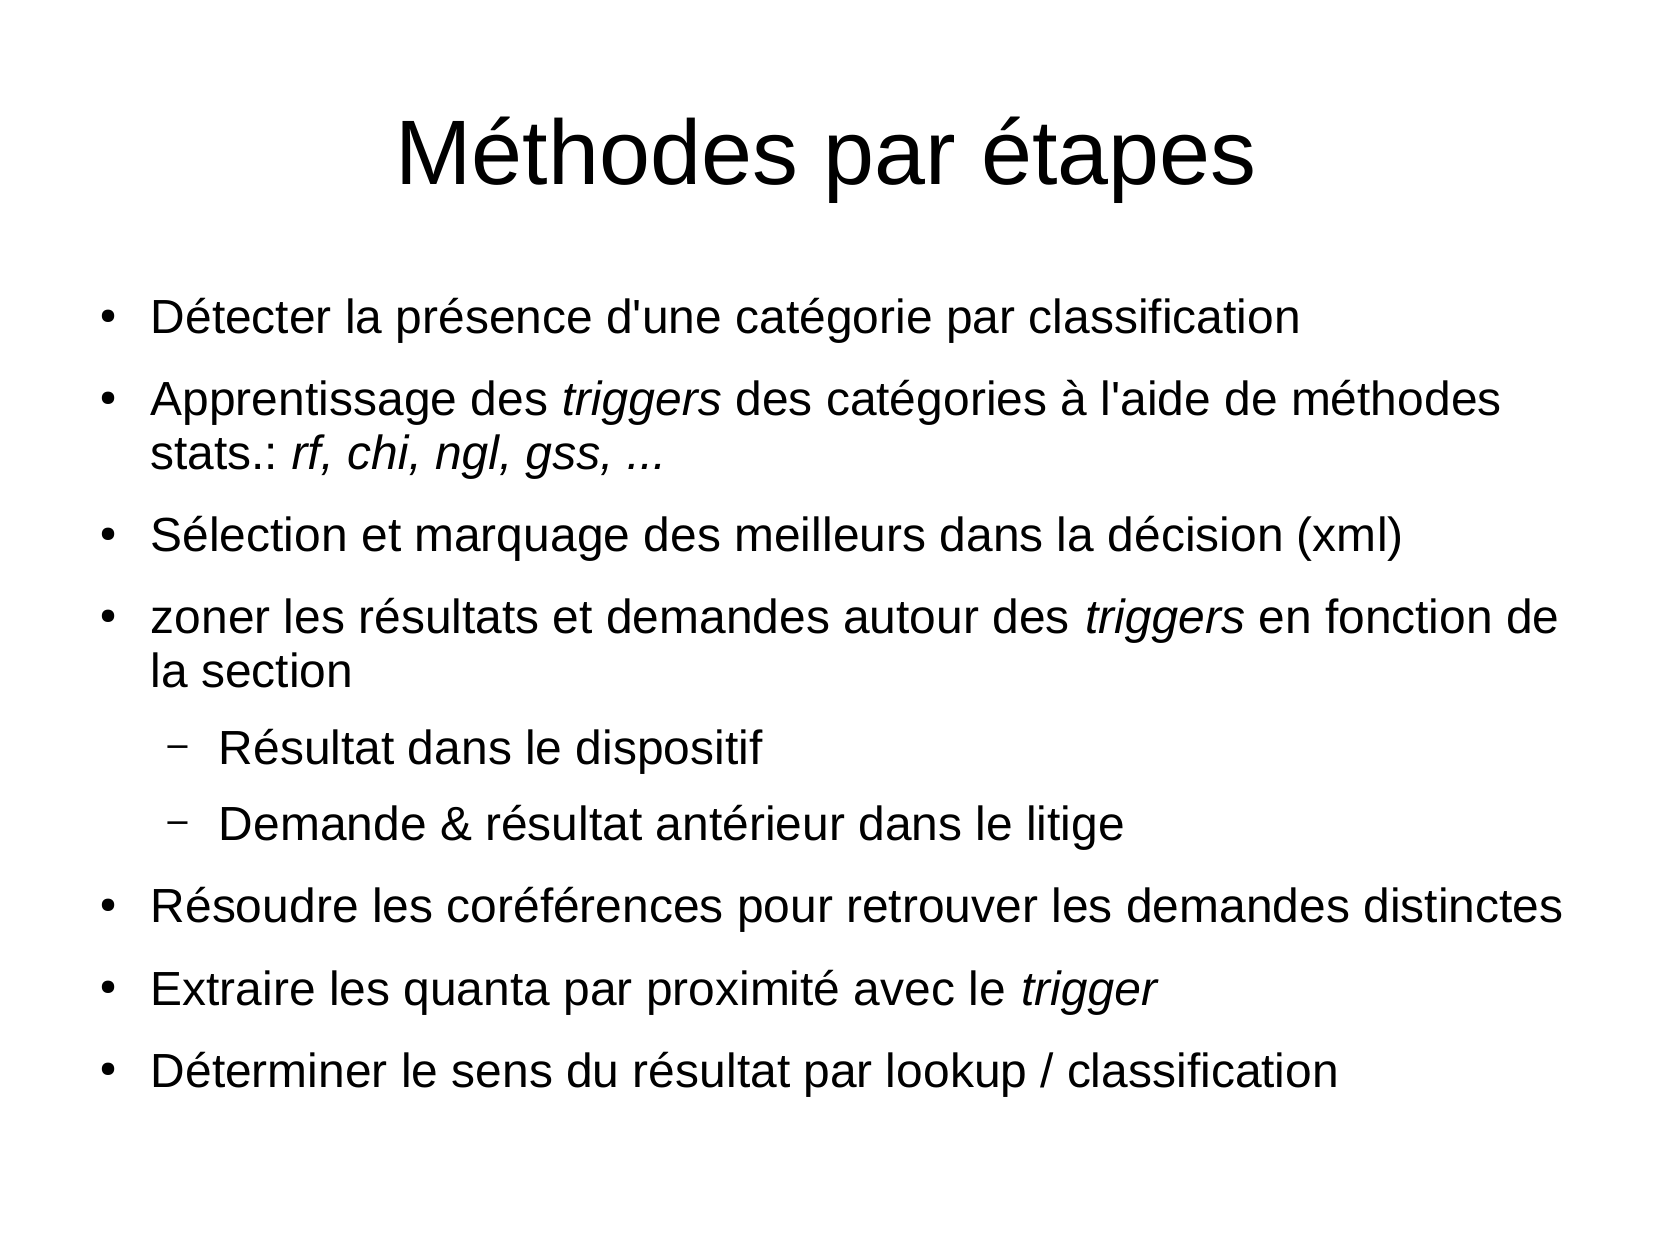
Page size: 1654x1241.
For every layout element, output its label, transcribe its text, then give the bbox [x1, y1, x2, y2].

title Méthodes par étapes [82, 49, 1571, 257]
list Détecter la présence d'une catégorie par classification Apprentissage des triggers des catégories à l'aide de méthodes stats.: rf, chi, ngl, gss, ... Sélection et marquage des meilleurs dans la décision (xml) zoner les résultats et demandes autour des triggers en fonction de la section Résultat dans le dispositif Demande & résultat antérieur dans le litige Résoudre les coréférences pour retrouver les demandes distinctes Extraire les quanta par proximité avec le trigger Déterminer le sens du résultat par lookup / classification [82, 290, 1571, 1156]
